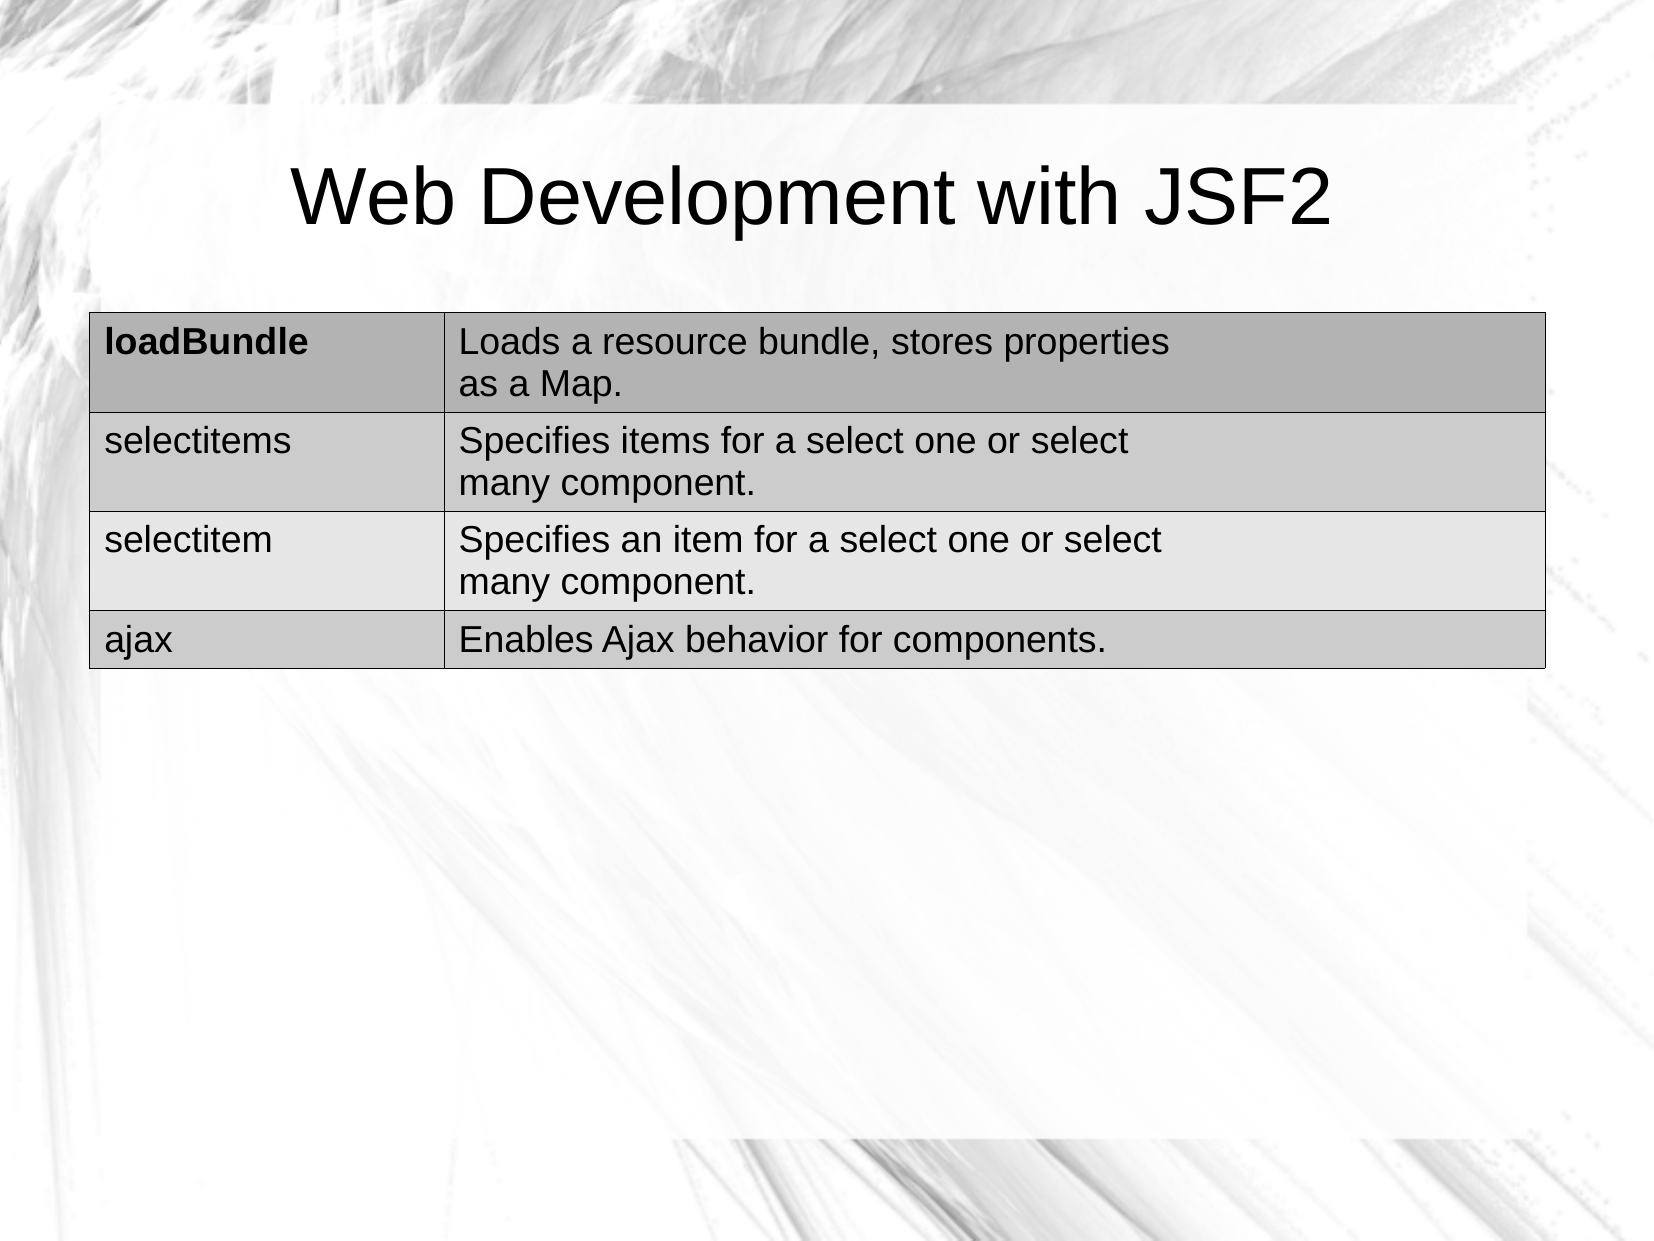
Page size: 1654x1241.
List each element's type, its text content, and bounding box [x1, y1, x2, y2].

picture [0, 0, 1654, 1241]
title Web Development with JSF2 [118, 112, 1506, 281]
table_cell ajax [90, 611, 444, 668]
table_cell selectitems [90, 413, 444, 511]
table_header Loads a resource bundle, stores properties as a Map. [445, 313, 1545, 412]
table_cell Specifies an item for a select one or select many component. [445, 512, 1545, 610]
table_cell Specifies items for a select one or select many component. [445, 413, 1545, 511]
table_cell selectitem [90, 512, 444, 610]
table_header loadBundle [90, 313, 444, 412]
table_cell Enables Ajax behavior for components. [445, 611, 1545, 668]
